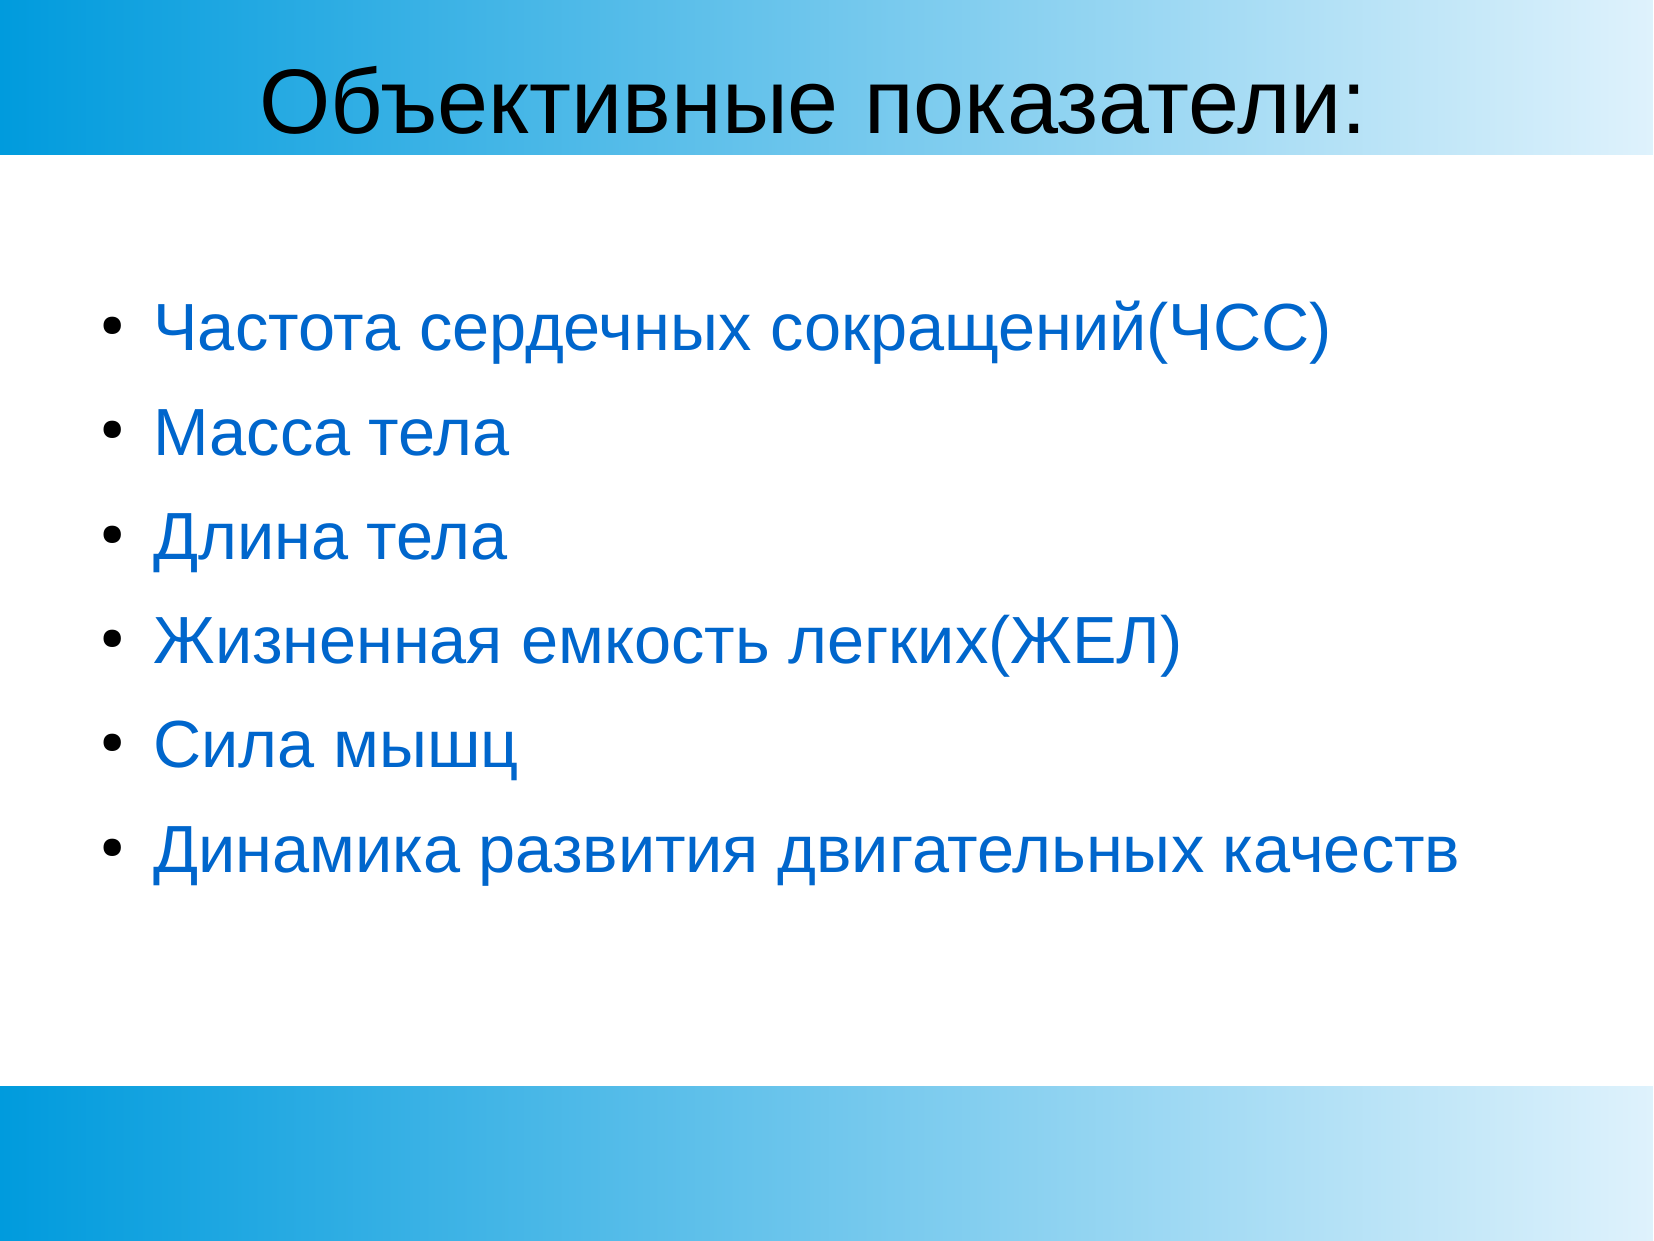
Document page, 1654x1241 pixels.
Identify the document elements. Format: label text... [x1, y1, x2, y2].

title Объективные показатели: [82, 49, 1571, 155]
list Частота сердечных сокращений(ЧСС) Масса тела Длина тела Жизненная емкость легких(ЖЕЛ) Сила мышц Динамика развития двигательных качеств [82, 290, 1571, 1010]
